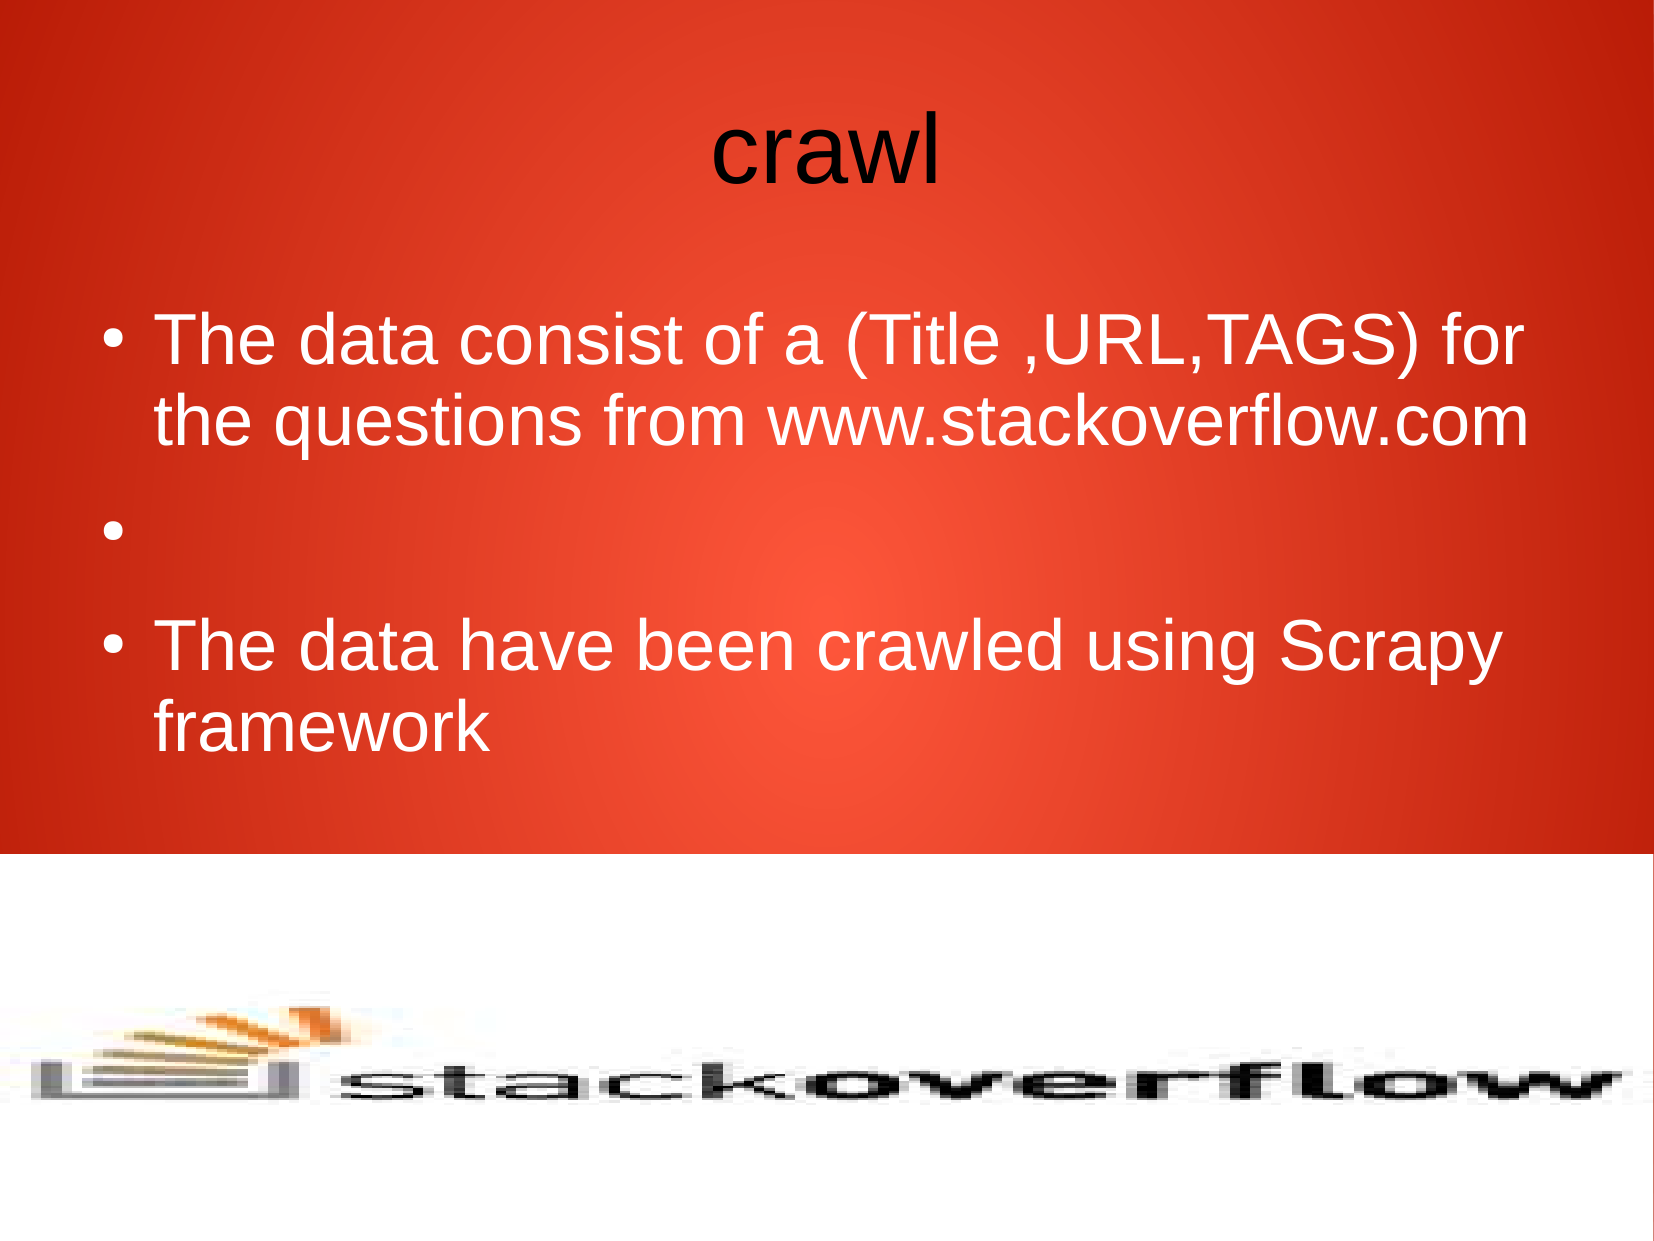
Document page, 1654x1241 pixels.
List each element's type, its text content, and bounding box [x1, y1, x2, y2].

picture [0, 854, 1654, 1241]
title crawl [82, 47, 1571, 252]
list The data consist of a (Title ,URL,TAGS) for the questions from www.stackoverflow.com The data have been crawled using Scrapy framework [82, 299, 1571, 854]
